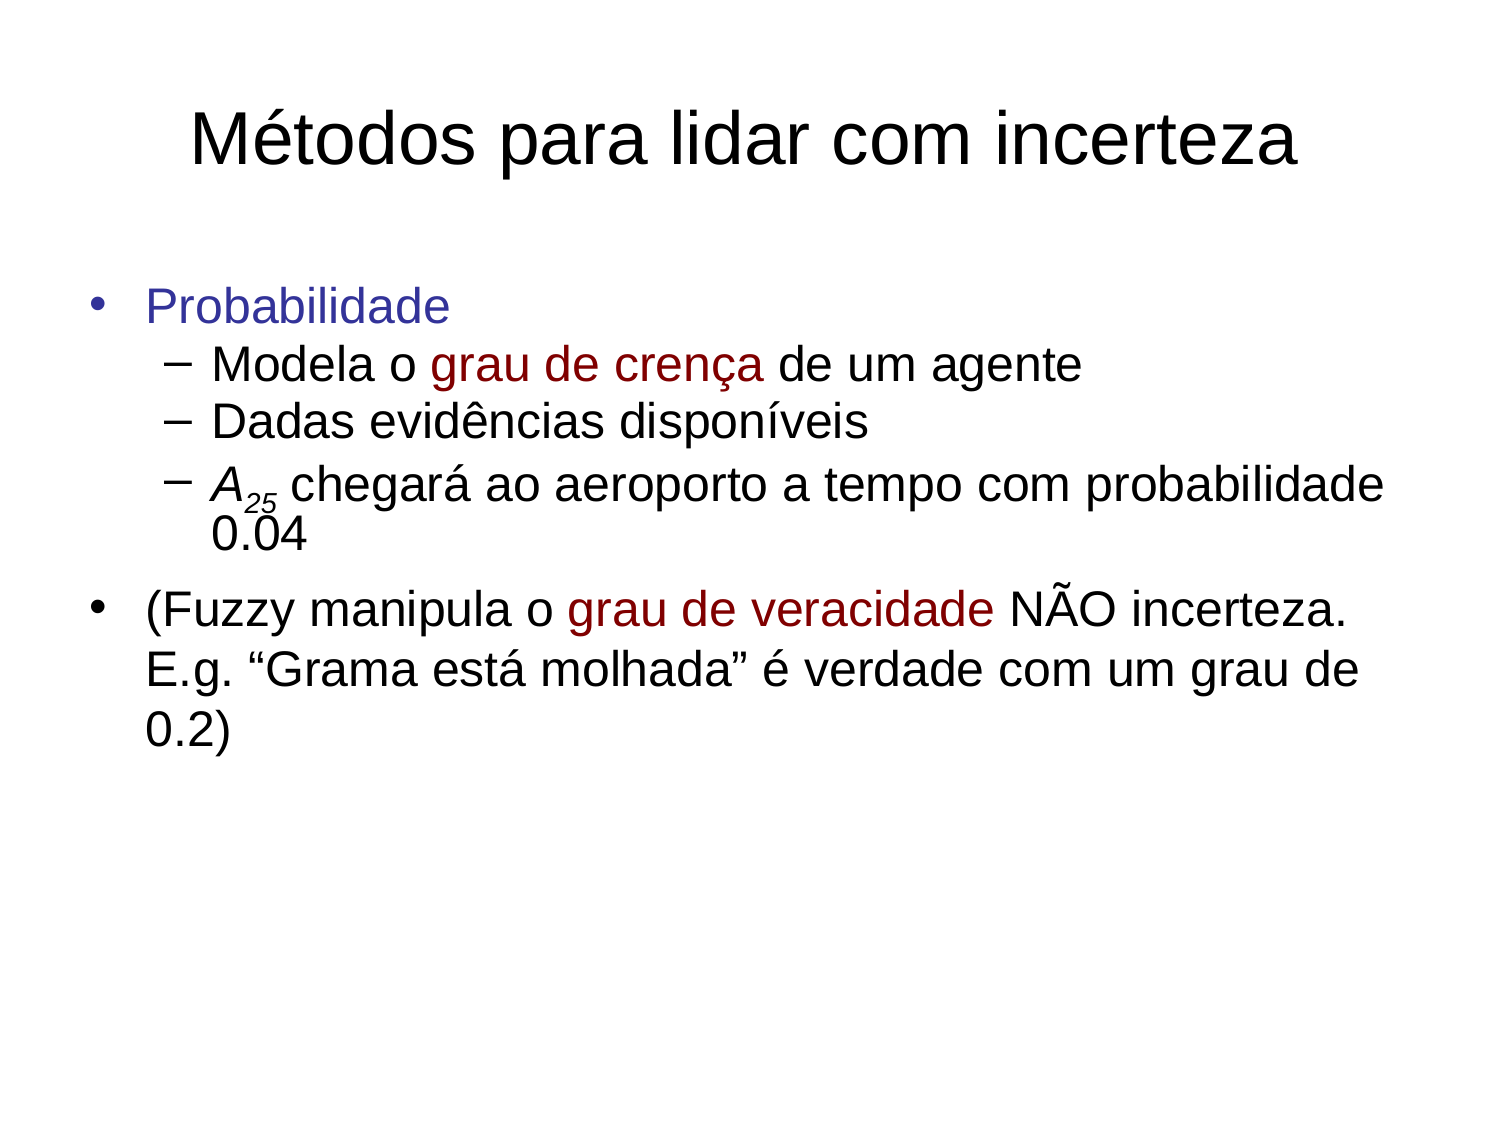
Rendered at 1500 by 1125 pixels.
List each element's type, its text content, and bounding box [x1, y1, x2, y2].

title Métodos para lidar com incerteza [32, 45, 1457, 233]
list Probabilidade Modela o grau de crença de um agente Dadas evidências disponíveis A25 chegará ao aeroporto a tempo com probabilidade 0.04 (Fuzzy manipula o grau de veracidade NÃO incerteza. E.g. “Grama está molhada” é verdade com um grau de 0.2) [75, 277, 1426, 1111]
